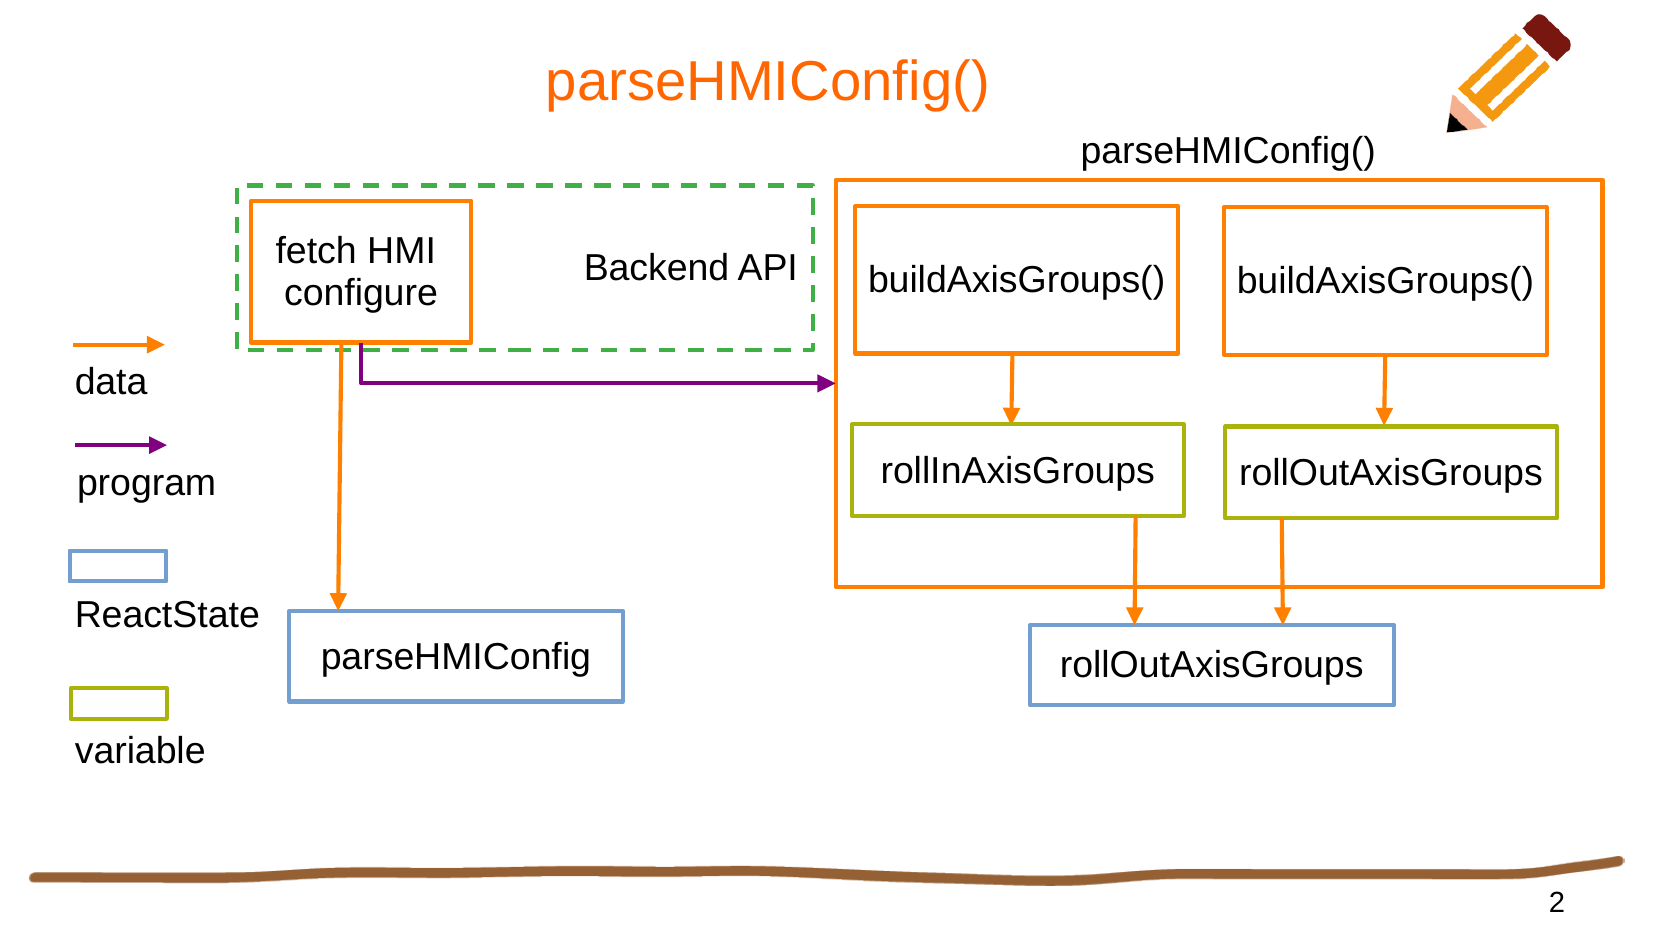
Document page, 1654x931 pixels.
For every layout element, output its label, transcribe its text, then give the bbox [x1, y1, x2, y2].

text_box parseHMIConfig() [1065, 121, 1391, 179]
text_box [70, 688, 167, 719]
text_box ReactState [60, 585, 276, 643]
text_box fetch HMI configure [250, 200, 472, 343]
picture [1446, 14, 1571, 133]
text_box rollOutAxisGroups [1029, 625, 1395, 705]
text_box rollOutAxisGroups [1225, 426, 1557, 519]
text_box data [60, 353, 163, 411]
text_box buildAxisGroups() [1224, 207, 1547, 355]
text_box buildAxisGroups() [855, 206, 1179, 354]
text_box parseHMIConfig [289, 610, 623, 702]
text_box variable [60, 722, 275, 779]
picture [29, 856, 1625, 886]
text_box program [62, 453, 232, 511]
text_box Backend API [236, 185, 813, 351]
title parseHMIConfig() [88, 29, 1447, 133]
text_box rollInAxisGroups [852, 424, 1184, 517]
text_box [835, 179, 1603, 587]
text_box [69, 550, 166, 582]
